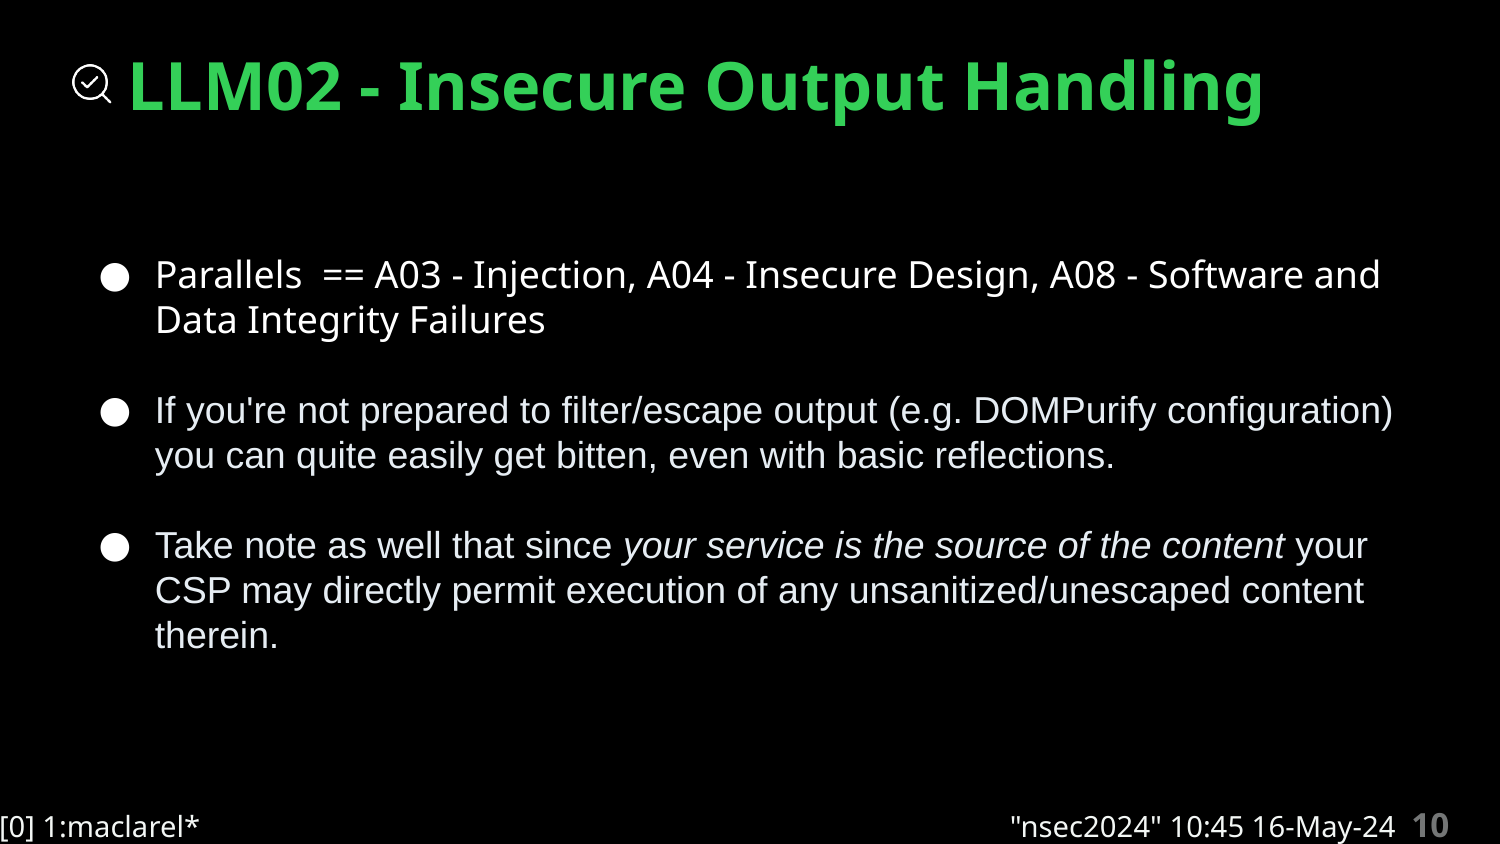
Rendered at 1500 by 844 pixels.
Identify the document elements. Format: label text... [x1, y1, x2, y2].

text_box Parallels == A03 - Injection, A04 - Insecure Design, A08 - Software and Data Integrity Failures If you're not prepared to filter/escape output (e.g. DOMPurify configuration) you can quite easily get bitten, even with basic reflections. Take note as well that since your service is the source of the content your CSP may directly permit execution of any unsanitized/unescaped content therein. [64, 235, 1435, 672]
picture [72, 64, 112, 105]
text_box [0] 1:maclarel* "nsec2024" 10:45 16-May-24 10 [0, 788, 1500, 844]
text_box LLM02 - Insecure Output Handling [112, 28, 1374, 139]
